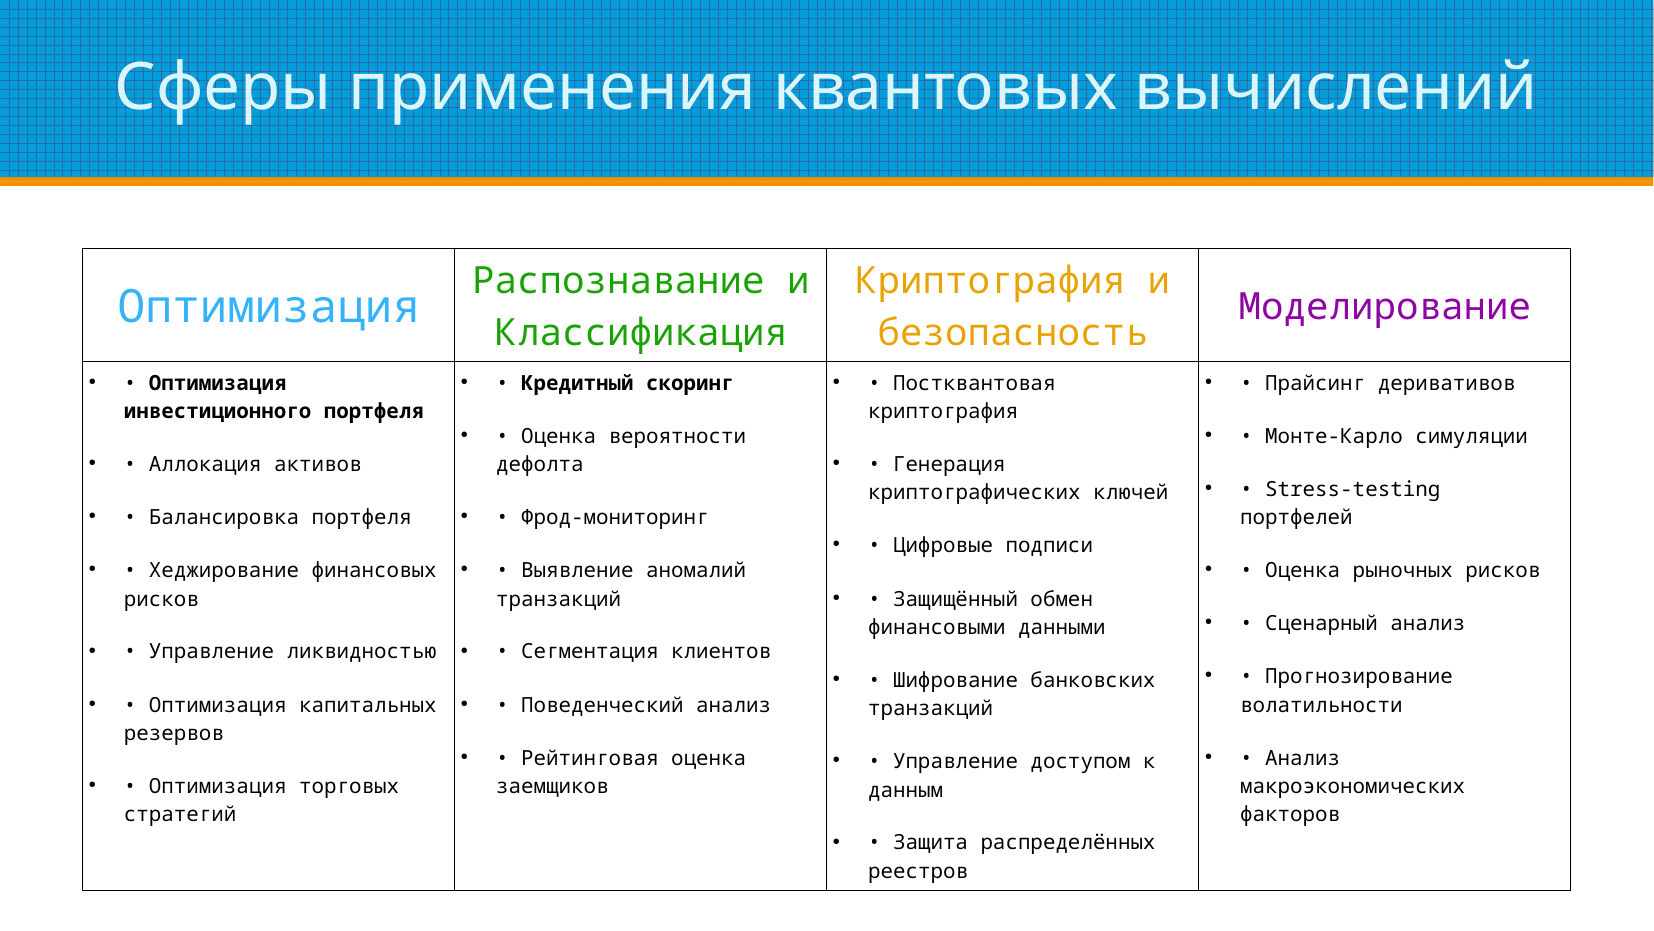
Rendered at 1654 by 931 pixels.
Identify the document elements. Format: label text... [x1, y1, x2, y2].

table_header Моделирование [1199, 249, 1570, 361]
table_header Оптимизация [83, 249, 454, 361]
table_cell • Кредитный скоринг • Оценка вероятности дефолта • Фрод-мониторинг • Выявление аномалий транзакций • Сегментация клиентов • Поведенческий анализ • Рейтинговая оценка заемщиков [455, 362, 826, 890]
table_cell • Оптимизация инвестиционного портфеля • Аллокация активов • Балансировка портфеля • Хеджирование финансовых рисков • Управление ликвидностью • Оптимизация капитальных резервов • Оптимизация торговых стратегий [83, 362, 454, 890]
table_header Распознавание и Классификация [455, 249, 826, 361]
title Сферы применения квантовых вычислений [82, 2, 1571, 166]
table_header Криптография и безопасность [827, 249, 1198, 361]
table_cell • Прайсинг деривативов • Монте-Карло симуляции • Stress-testing портфелей • Оценка рыночных рисков • Сценарный анализ • Прогнозирование волатильности • Анализ макроэкономических факторов [1199, 362, 1570, 890]
table_cell • Постквантовая криптография • Генерация криптографических ключей • Цифровые подписи • Защищённый обмен финансовыми данными • Шифрование банковских транзакций • Управление доступом к данным • Защита распределённых реестров [827, 362, 1198, 890]
